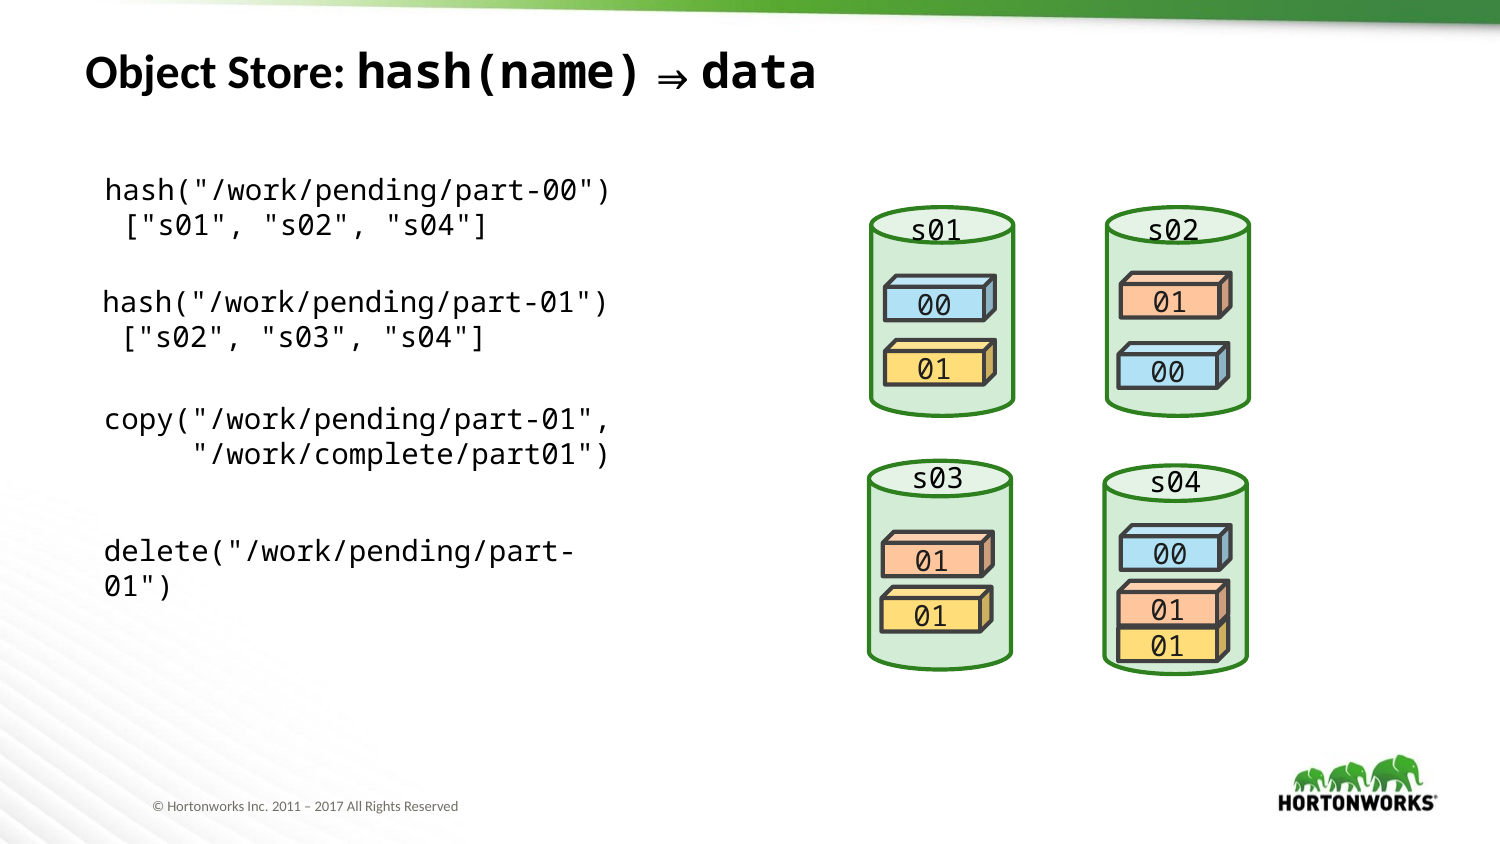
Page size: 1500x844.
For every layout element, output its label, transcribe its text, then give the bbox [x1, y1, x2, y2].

text_box hash("/work/pending/part-00") ["s01", "s02", "s04"] [90, 164, 646, 249]
text_box 01 [883, 543, 981, 576]
text_box [868, 479, 1012, 670]
text_box s04 [1134, 456, 1217, 507]
text_box 00 [1118, 355, 1217, 388]
text_box [1106, 225, 1250, 416]
text_box 01 [1118, 628, 1217, 661]
text_box s03 [896, 452, 979, 503]
text_box 00 [885, 287, 983, 320]
text_box 01 [885, 352, 983, 385]
text_box 01 [882, 598, 980, 631]
text_box hash("/work/pending/part-01") ["s02", "s03", "s04"] [87, 275, 643, 361]
title Object Store: hash(name)⇒data [75, 49, 1426, 98]
text_box 01 [1121, 284, 1219, 317]
picture [0, 0, 1500, 844]
text_box s02 [1132, 203, 1215, 254]
text_box 01 [1118, 592, 1217, 625]
text_box s01 [895, 203, 978, 254]
text_box 00 [1121, 537, 1219, 570]
text_box [871, 227, 1014, 416]
text_box delete("/work/pending/part-01") [88, 524, 636, 610]
text_box [1104, 485, 1247, 675]
text_box copy("/work/pending/part-01", "/work/complete/part01") [88, 393, 636, 478]
